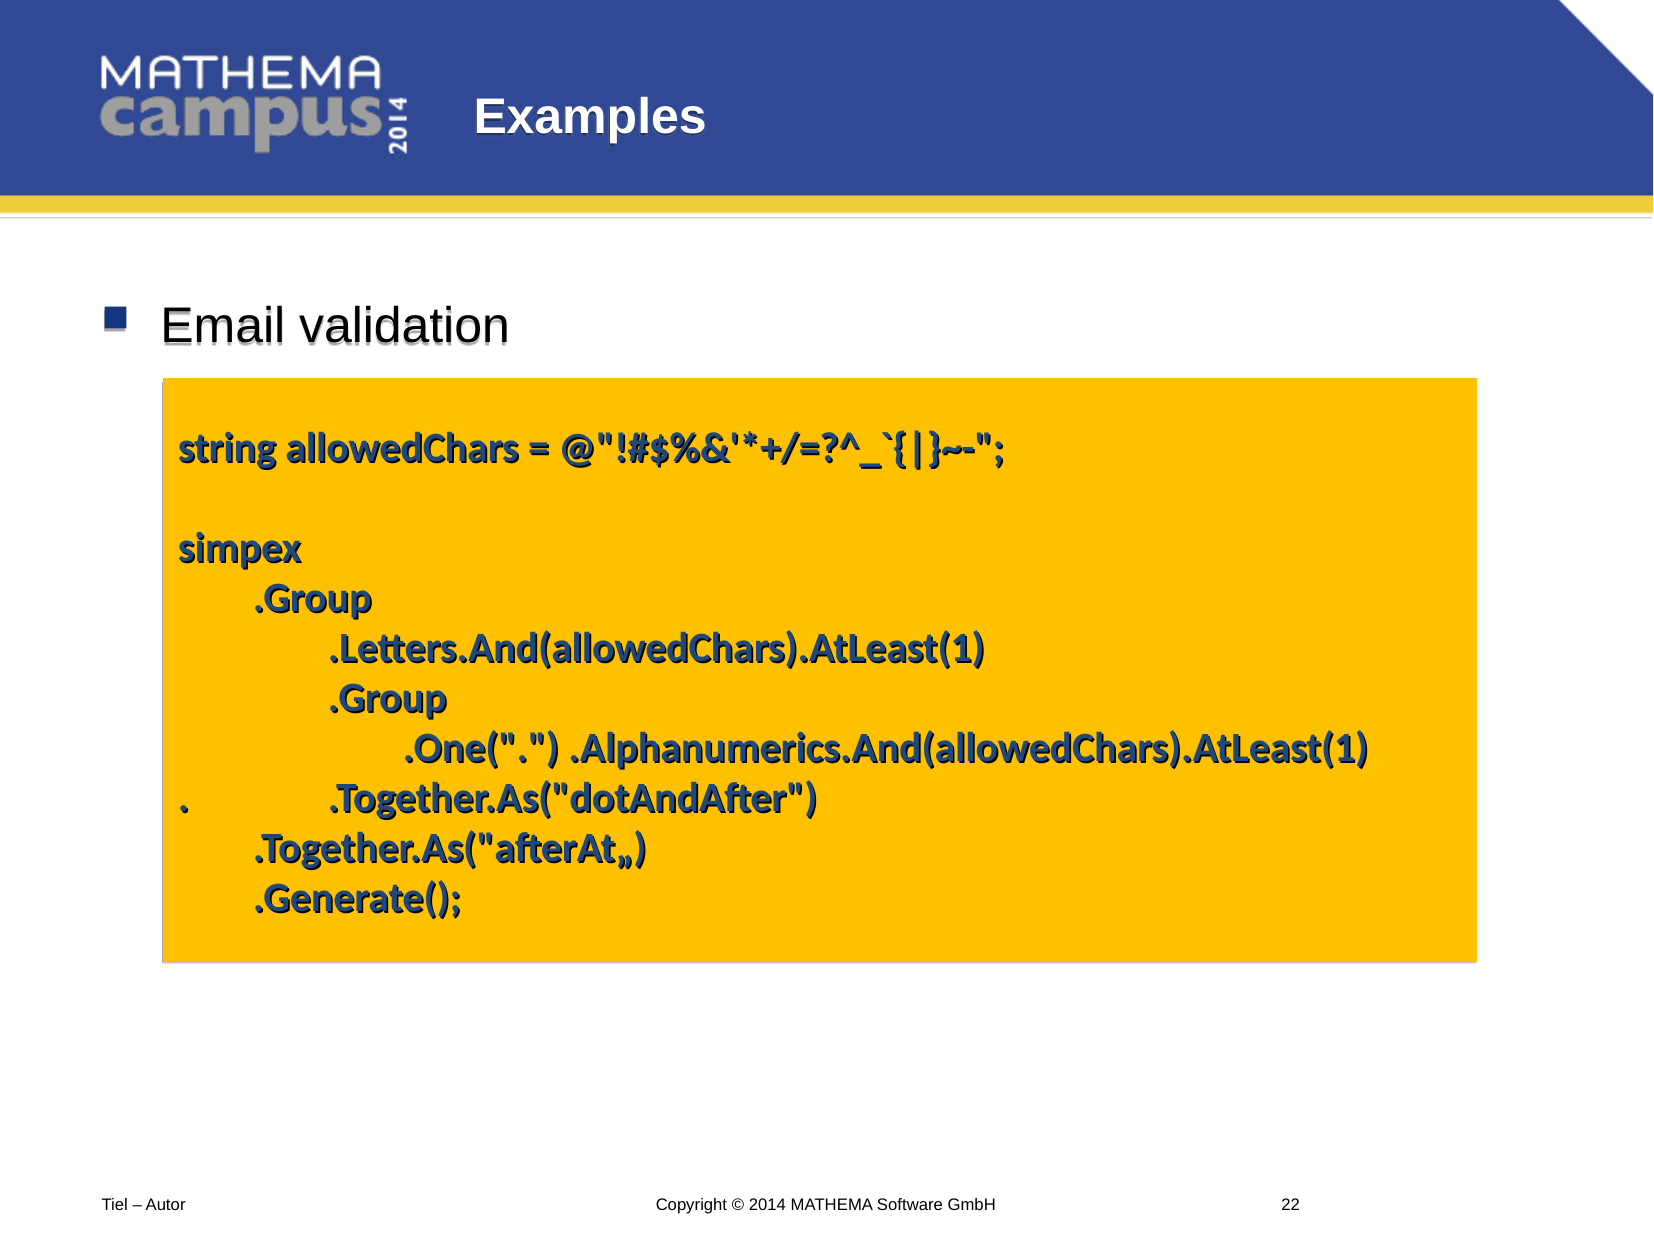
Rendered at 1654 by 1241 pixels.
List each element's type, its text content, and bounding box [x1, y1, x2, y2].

text_box string allowedChars = @"!#$%&'*+/=?^_`{|}~-"; simpex .Group .Letters.And(allowedChars).AtLeast(1) .Group .One(".") .Alphanumerics.And(allowedChars).AtLeast(1) . .Together.As("dotAndAfter") .Together.As("afterAt„) .Generate(); [163, 378, 1477, 962]
title Examples [473, 70, 1547, 158]
list Email validation [101, 292, 1547, 1140]
